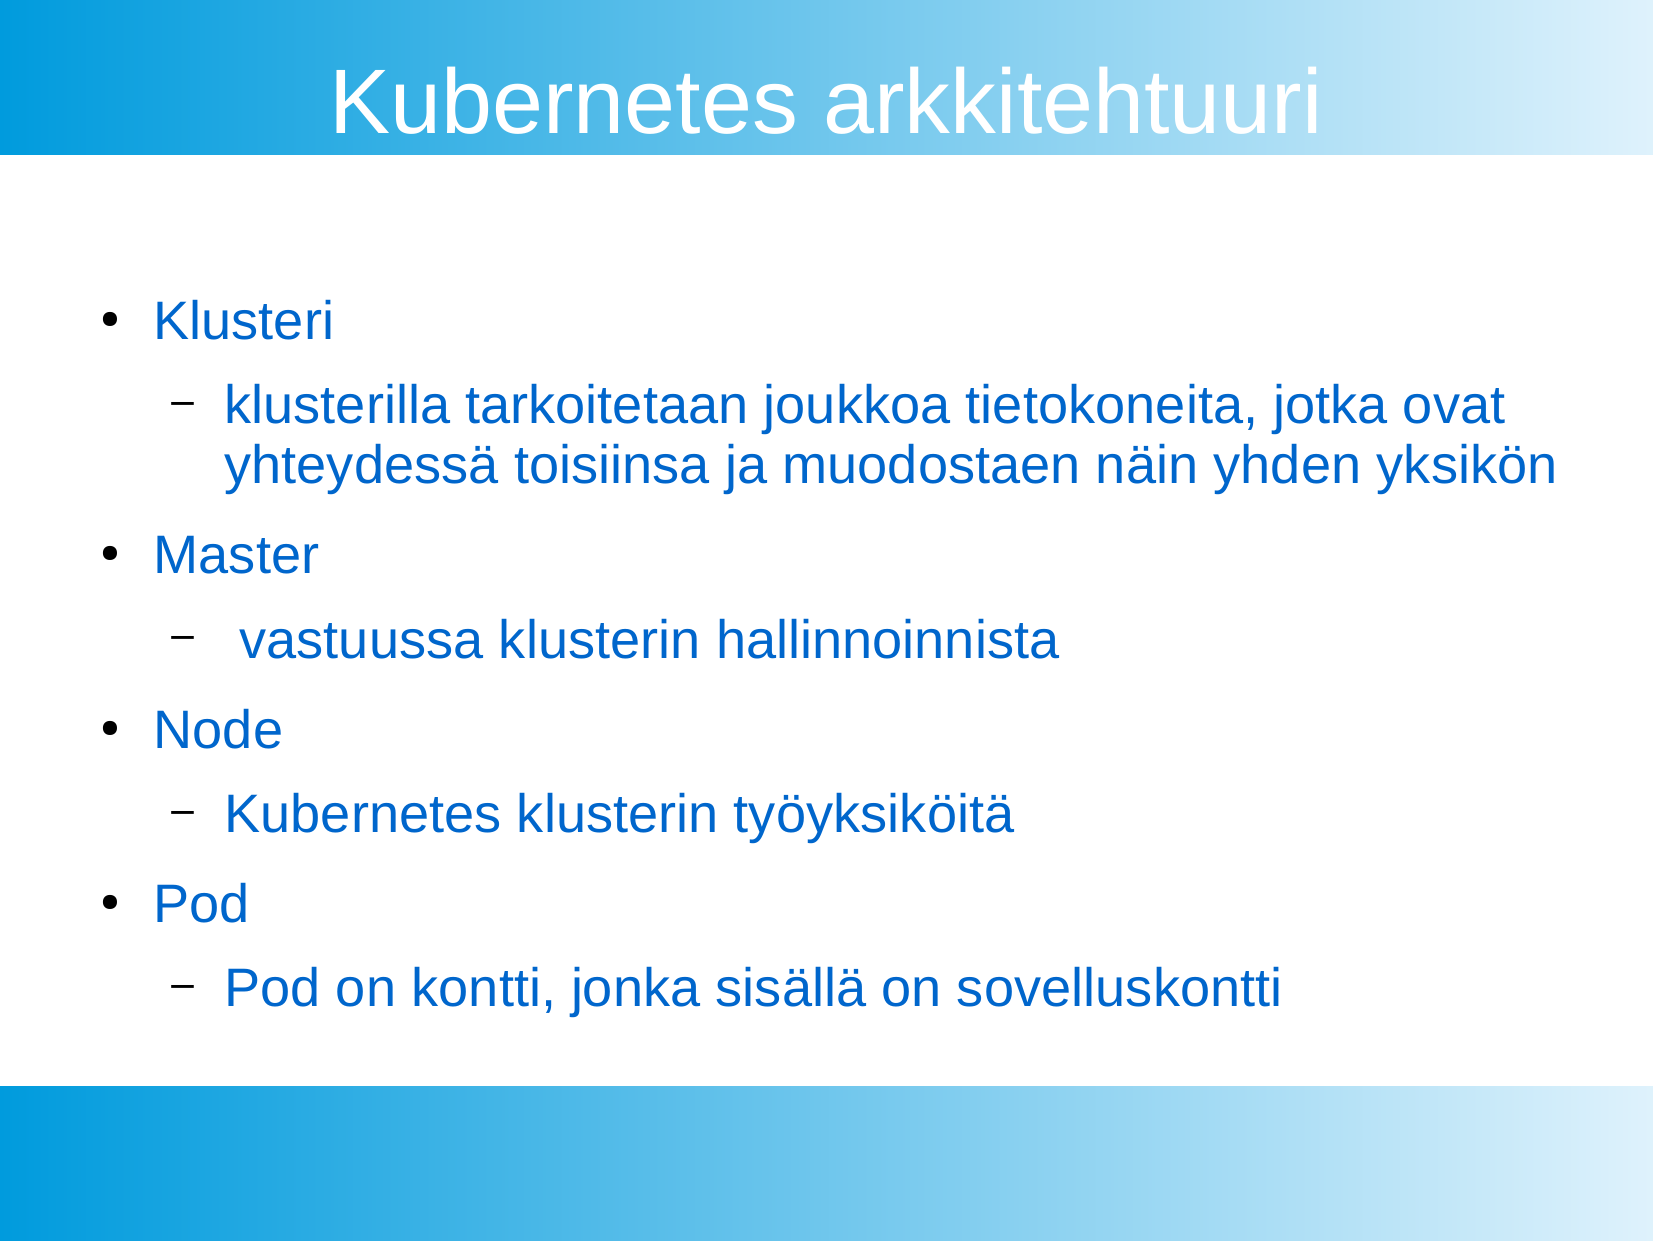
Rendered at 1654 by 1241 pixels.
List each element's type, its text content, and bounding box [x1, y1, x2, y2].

list Klusteri klusterilla tarkoitetaan joukkoa tietokoneita, jotka ovat yhteydessä toisiinsa ja muodostaen näin yhden yksikön Master vastuussa klusterin hallinnoinnista Node Kubernetes klusterin työyksiköitä Pod Pod on kontti, jonka sisällä on sovelluskontti [82, 290, 1571, 1010]
title Kubernetes arkkitehtuuri [82, 49, 1571, 155]
